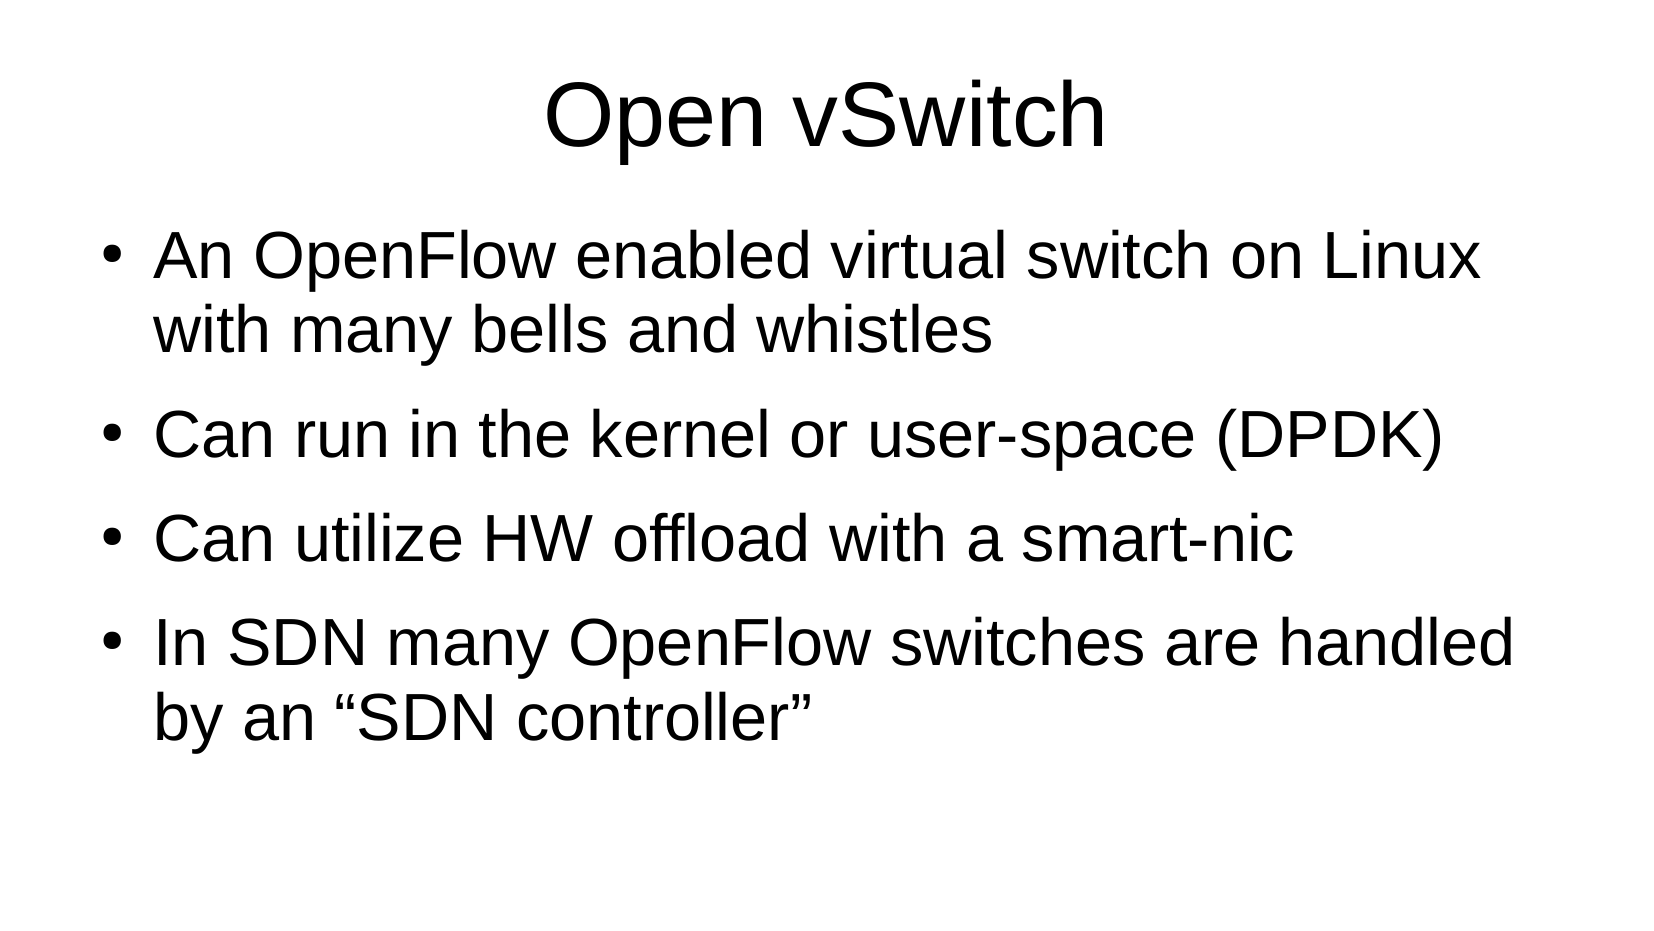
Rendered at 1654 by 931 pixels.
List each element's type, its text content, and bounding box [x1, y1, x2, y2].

list An OpenFlow enabled virtual switch on Linux with many bells and whistles Can run in the kernel or user-space (DPDK) Can utilize HW offload with a smart-nic In SDN many OpenFlow switches are handled by an “SDN controller” [82, 217, 1571, 758]
title Open vSwitch [82, 37, 1571, 193]
